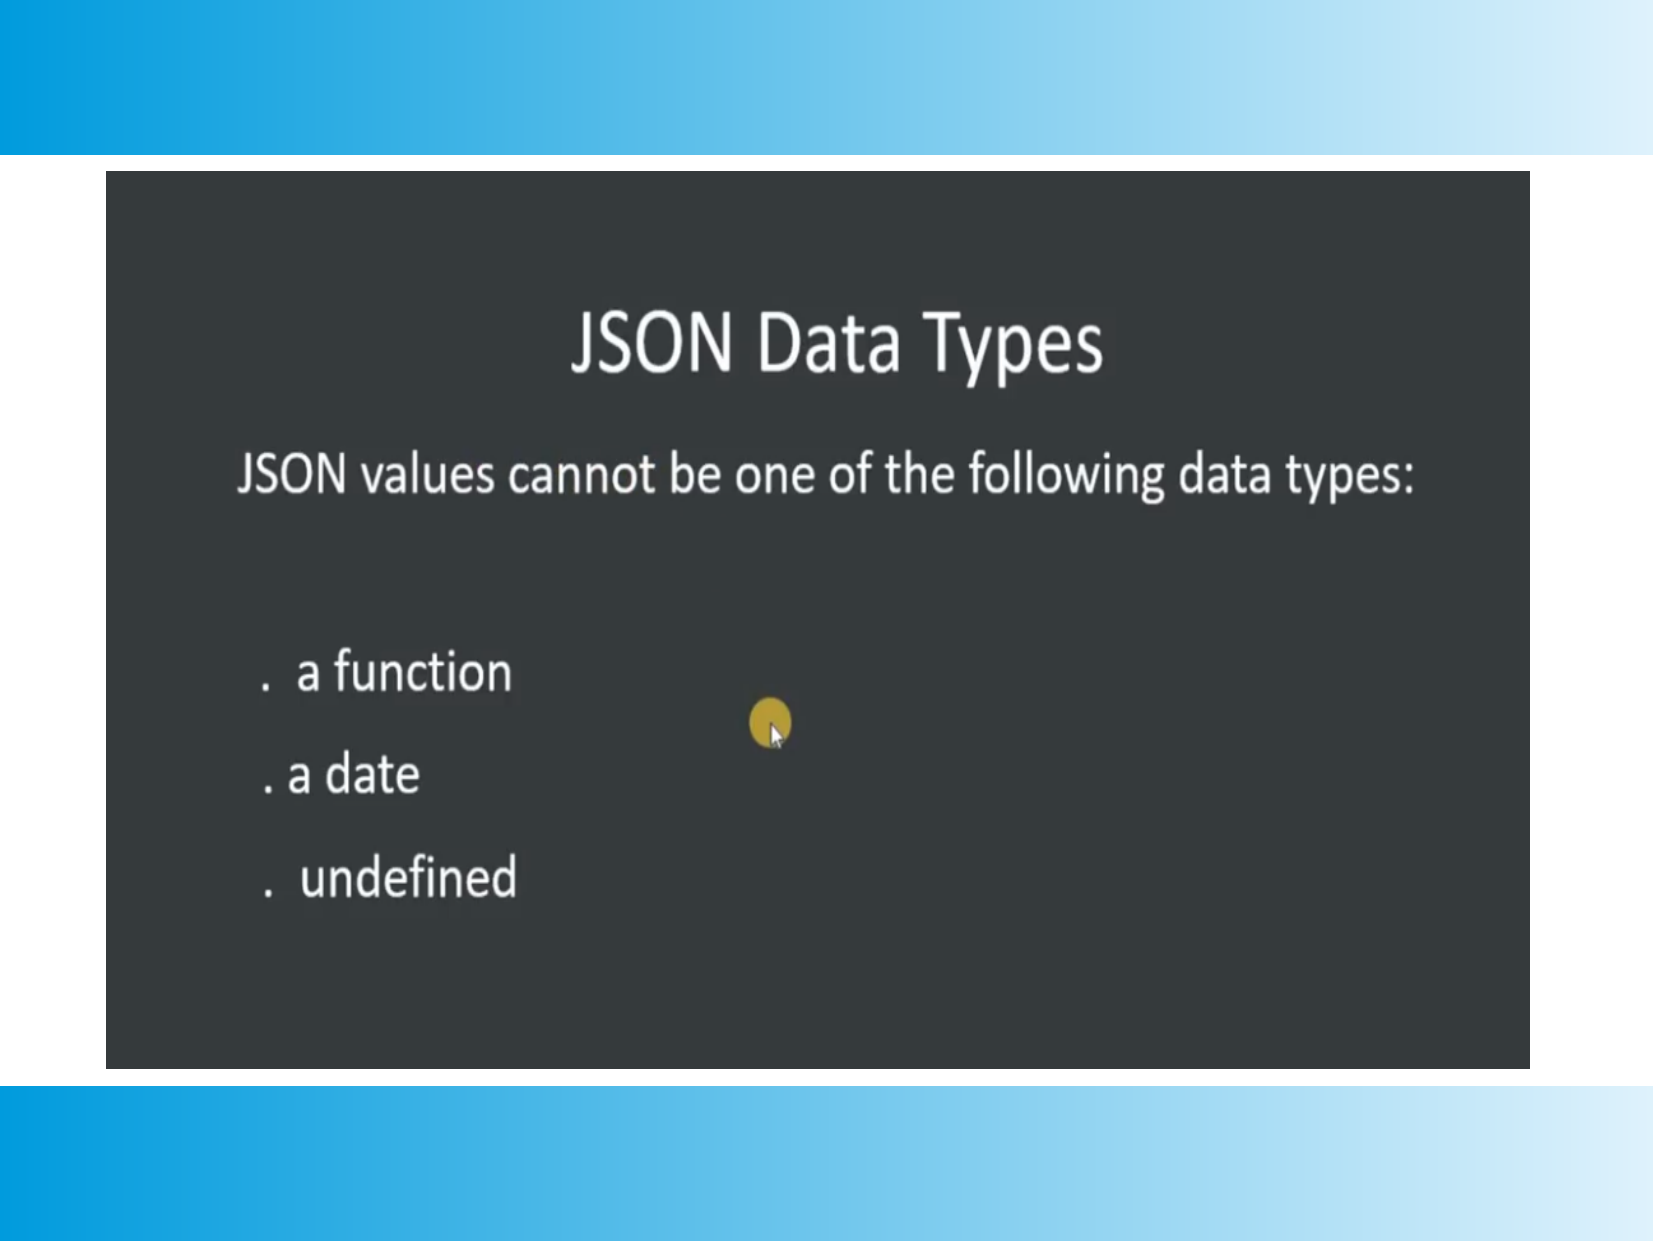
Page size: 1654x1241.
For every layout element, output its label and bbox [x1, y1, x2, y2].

picture [106, 171, 1530, 1069]
